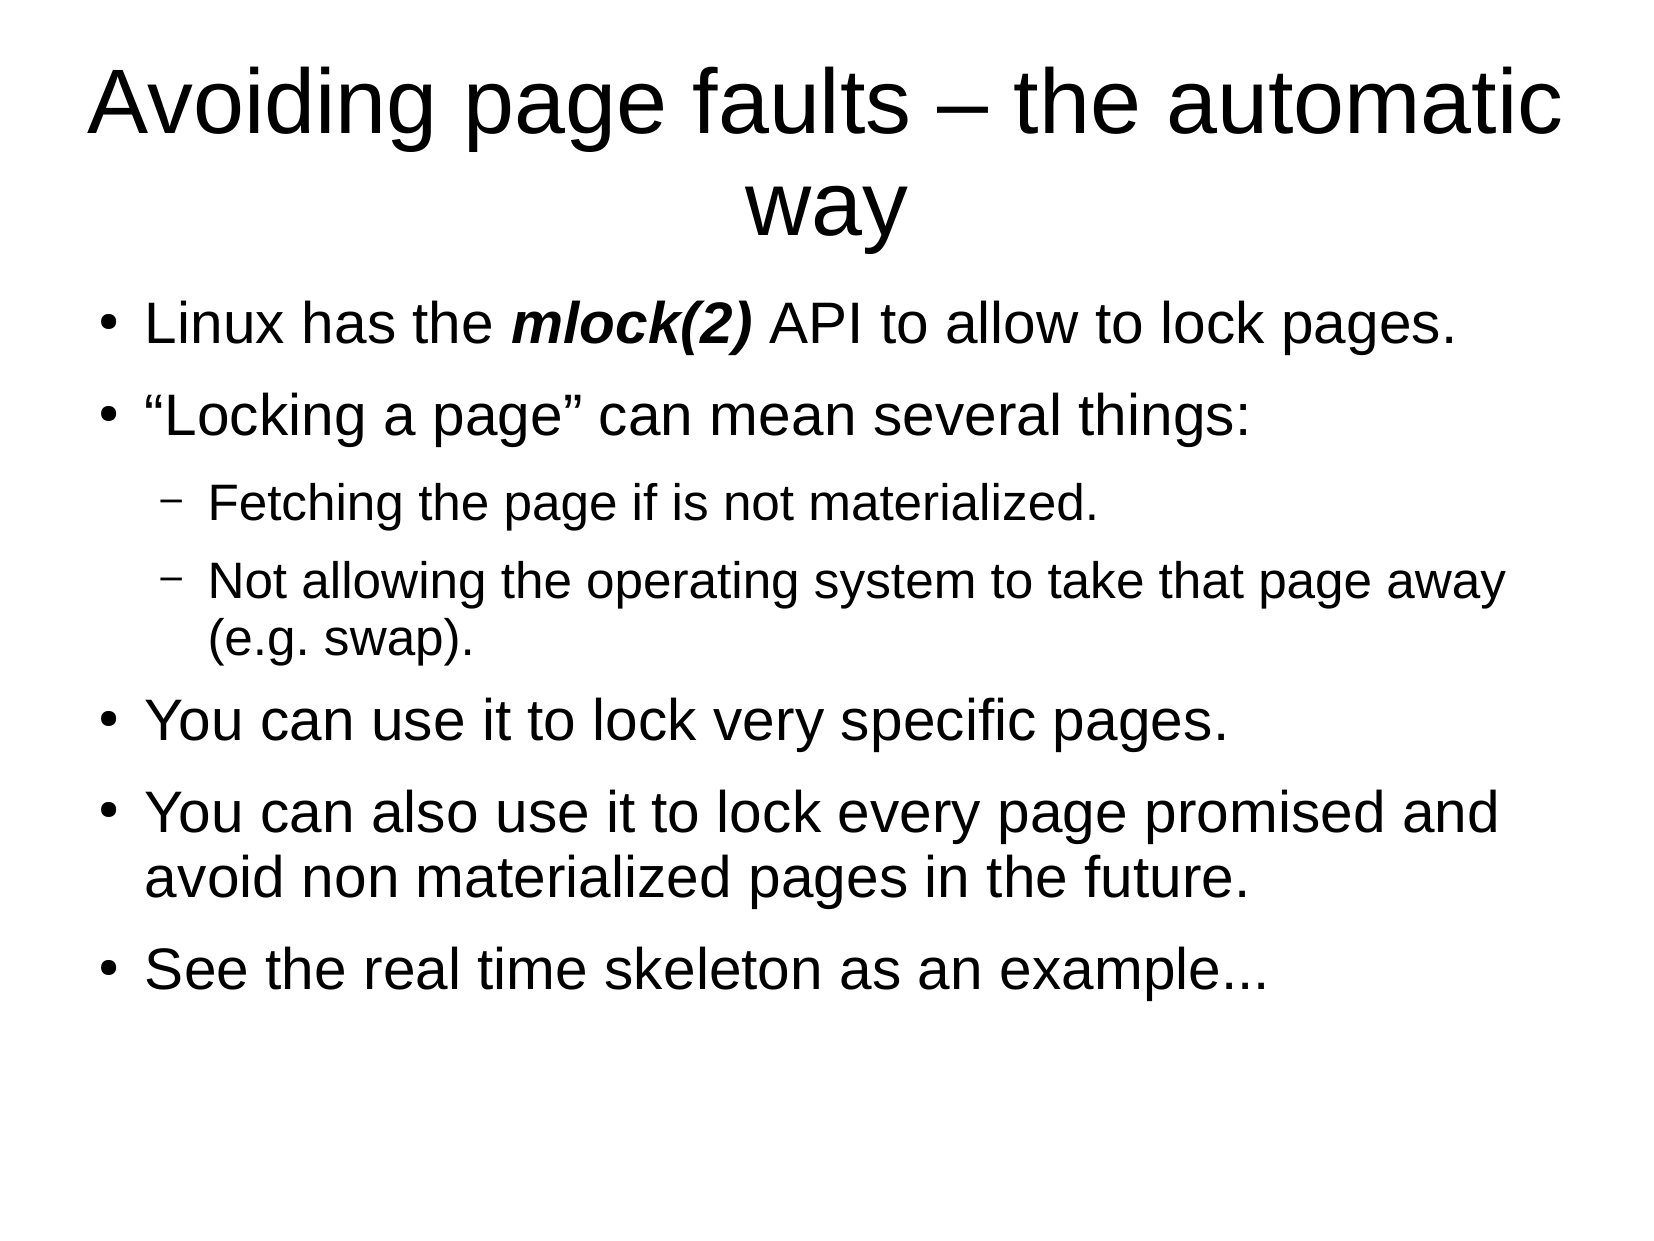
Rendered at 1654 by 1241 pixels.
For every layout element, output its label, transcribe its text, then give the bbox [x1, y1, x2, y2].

list Linux has the mlock(2) API to allow to lock pages. “Locking a page” can mean several things: Fetching the page if is not materialized. Not allowing the operating system to take that page away (e.g. swap). You can use it to lock very specific pages. You can also use it to lock every page promised and avoid non materialized pages in the future. See the real time skeleton as an example... [82, 290, 1538, 1010]
title Avoiding page faults – the automatic way [82, 49, 1571, 257]
